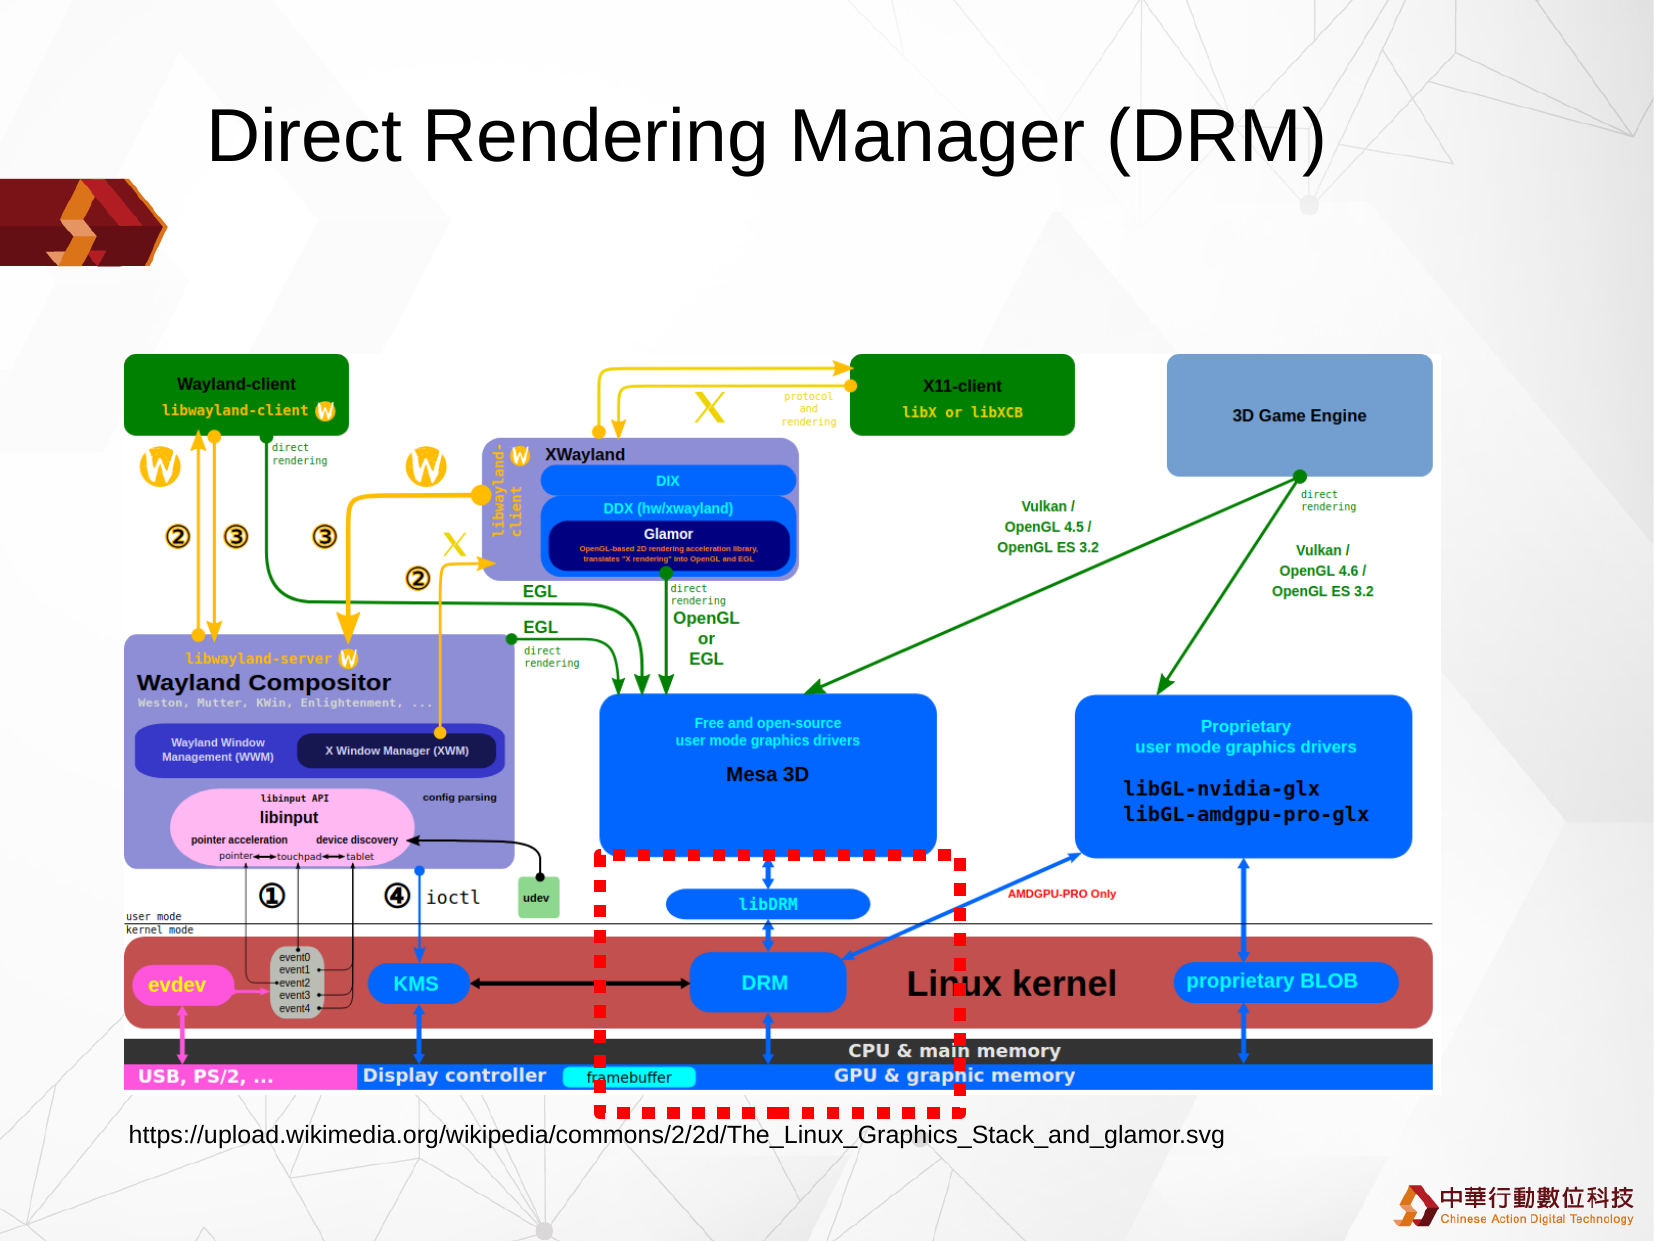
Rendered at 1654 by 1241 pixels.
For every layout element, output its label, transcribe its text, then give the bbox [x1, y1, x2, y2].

picture [0, 0, 1654, 1241]
text_box https://upload.wikimedia.org/wikipedia/commons/2/2d/The_Linux_Graphics_Stack_and_glamor.svg [113, 1113, 1285, 1171]
title Direct Rendering Manager (DRM) [206, 51, 1594, 220]
